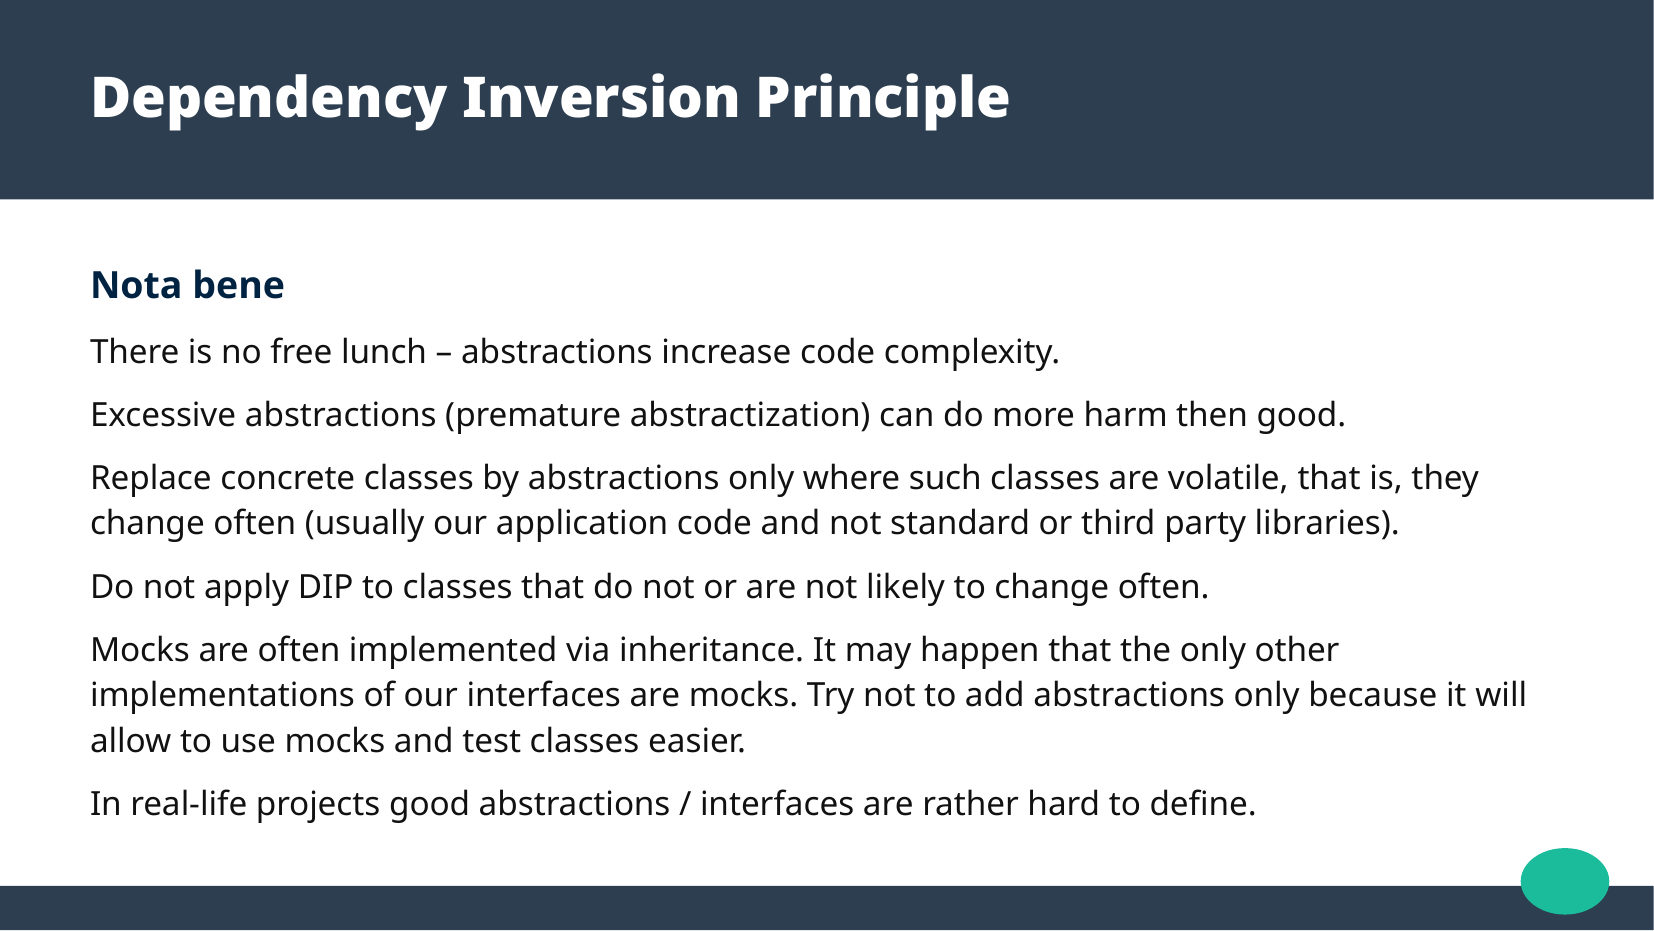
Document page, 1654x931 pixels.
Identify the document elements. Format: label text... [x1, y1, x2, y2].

subtitle Nota bene There is no free lunch – abstractions increase code complexity. Excessive abstractions (premature abstractization) can do more harm then good. Replace concrete classes by abstractions only where such classes are volatile, that is, they change often (usually our application code and not standard or third party libraries). Do not apply DIP to classes that do not or are not likely to change often. Mocks are often implemented via inheritance. It may happen that the only other implementations of our interfaces are mocks. Try not to add abstractions only because it will allow to use mocks and test classes easier. In real-life projects good abstractions / interfaces are rather hard to define. [90, 225, 1564, 931]
title Dependency Inversion Principle [90, 37, 1595, 155]
